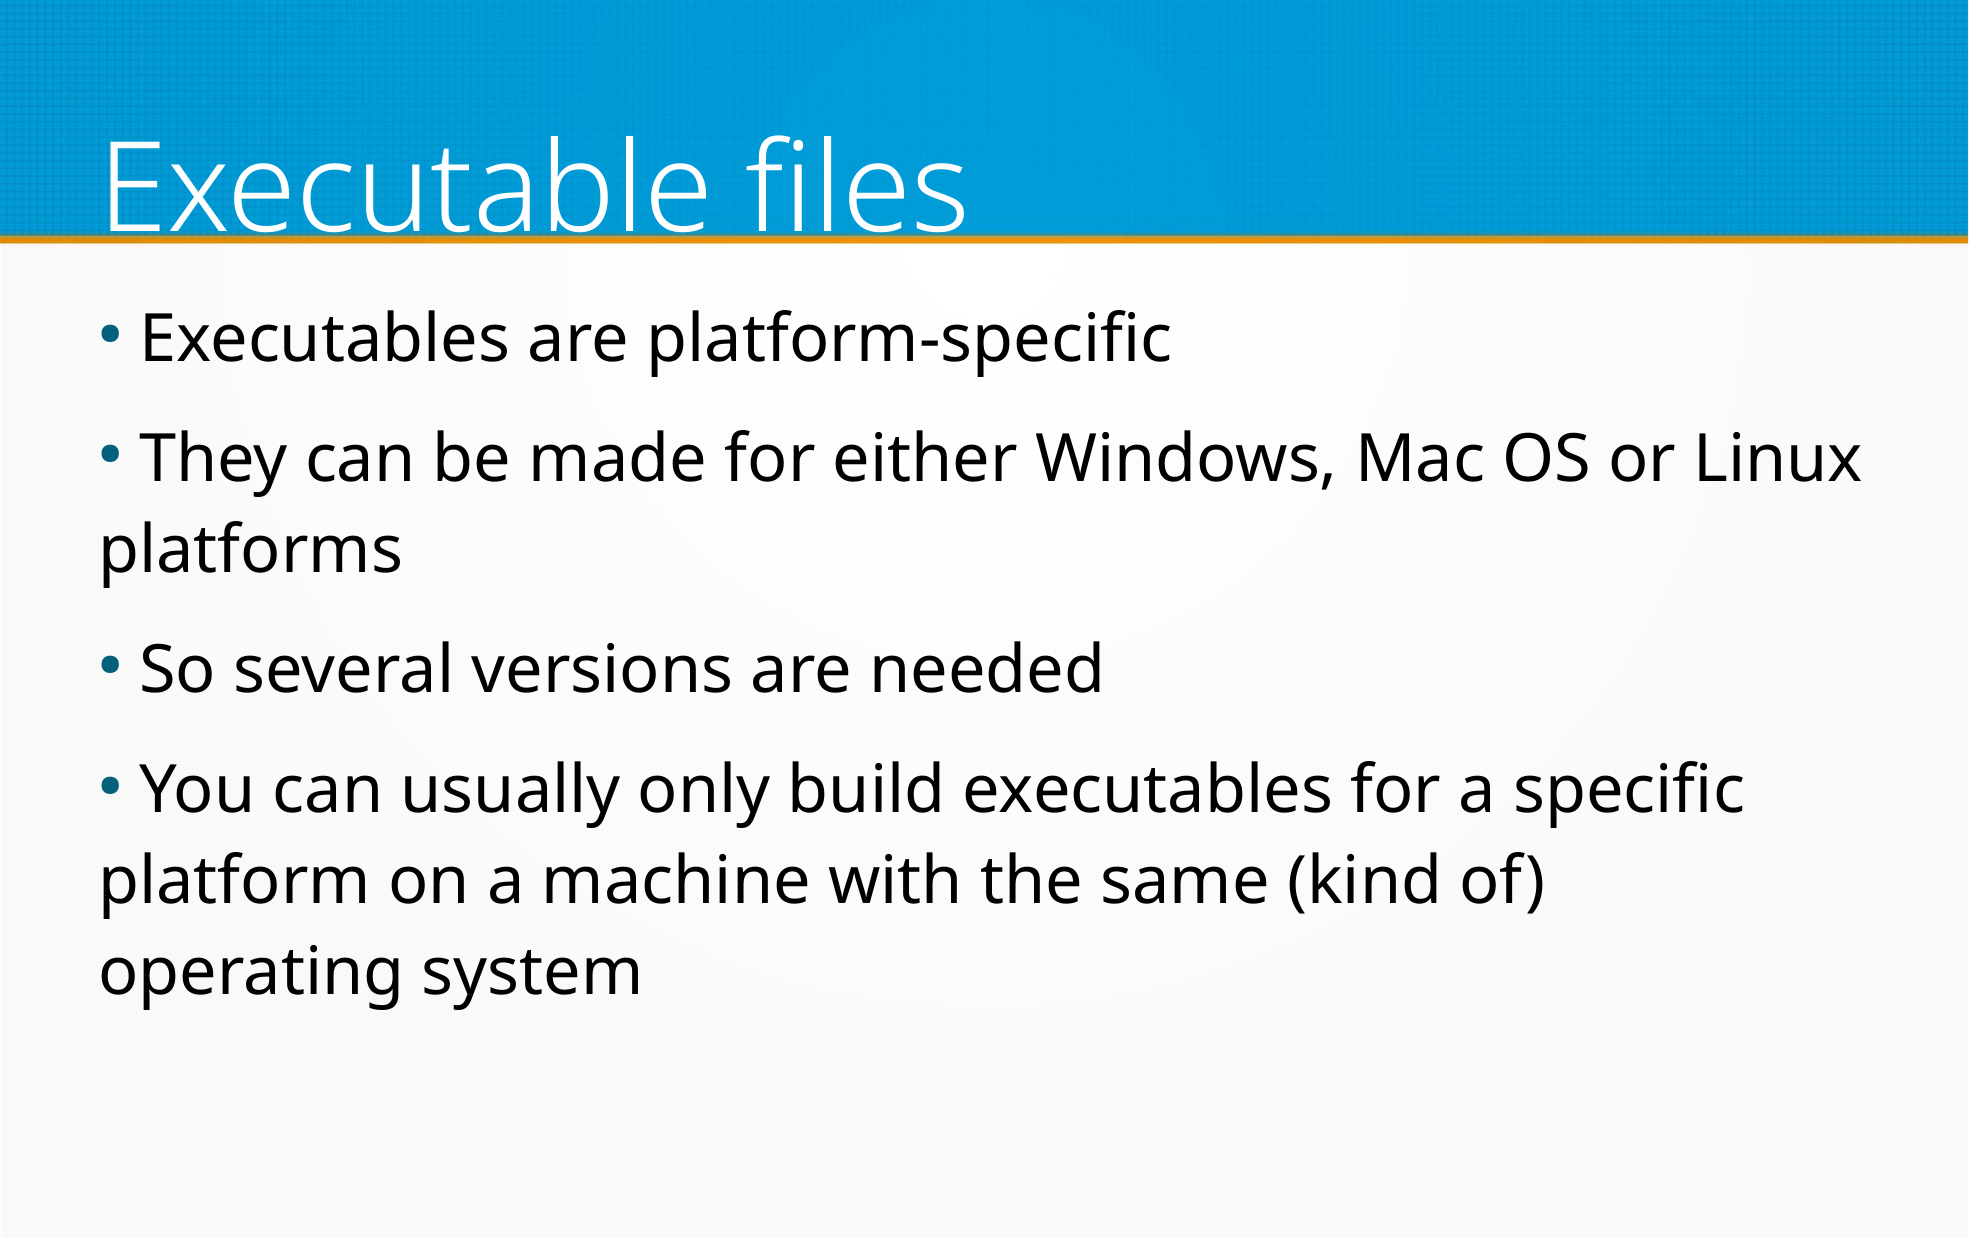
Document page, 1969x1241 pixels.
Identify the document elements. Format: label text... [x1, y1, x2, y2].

title Executable files [98, 49, 1870, 257]
picture [0, 233, 1969, 1241]
list Executables are platform-specific They can be made for either Windows, Mac OS or Linux platforms So several versions are needed You can usually only build executables for a specific platform on a machine with the same (kind of) operating system [98, 290, 1870, 924]
